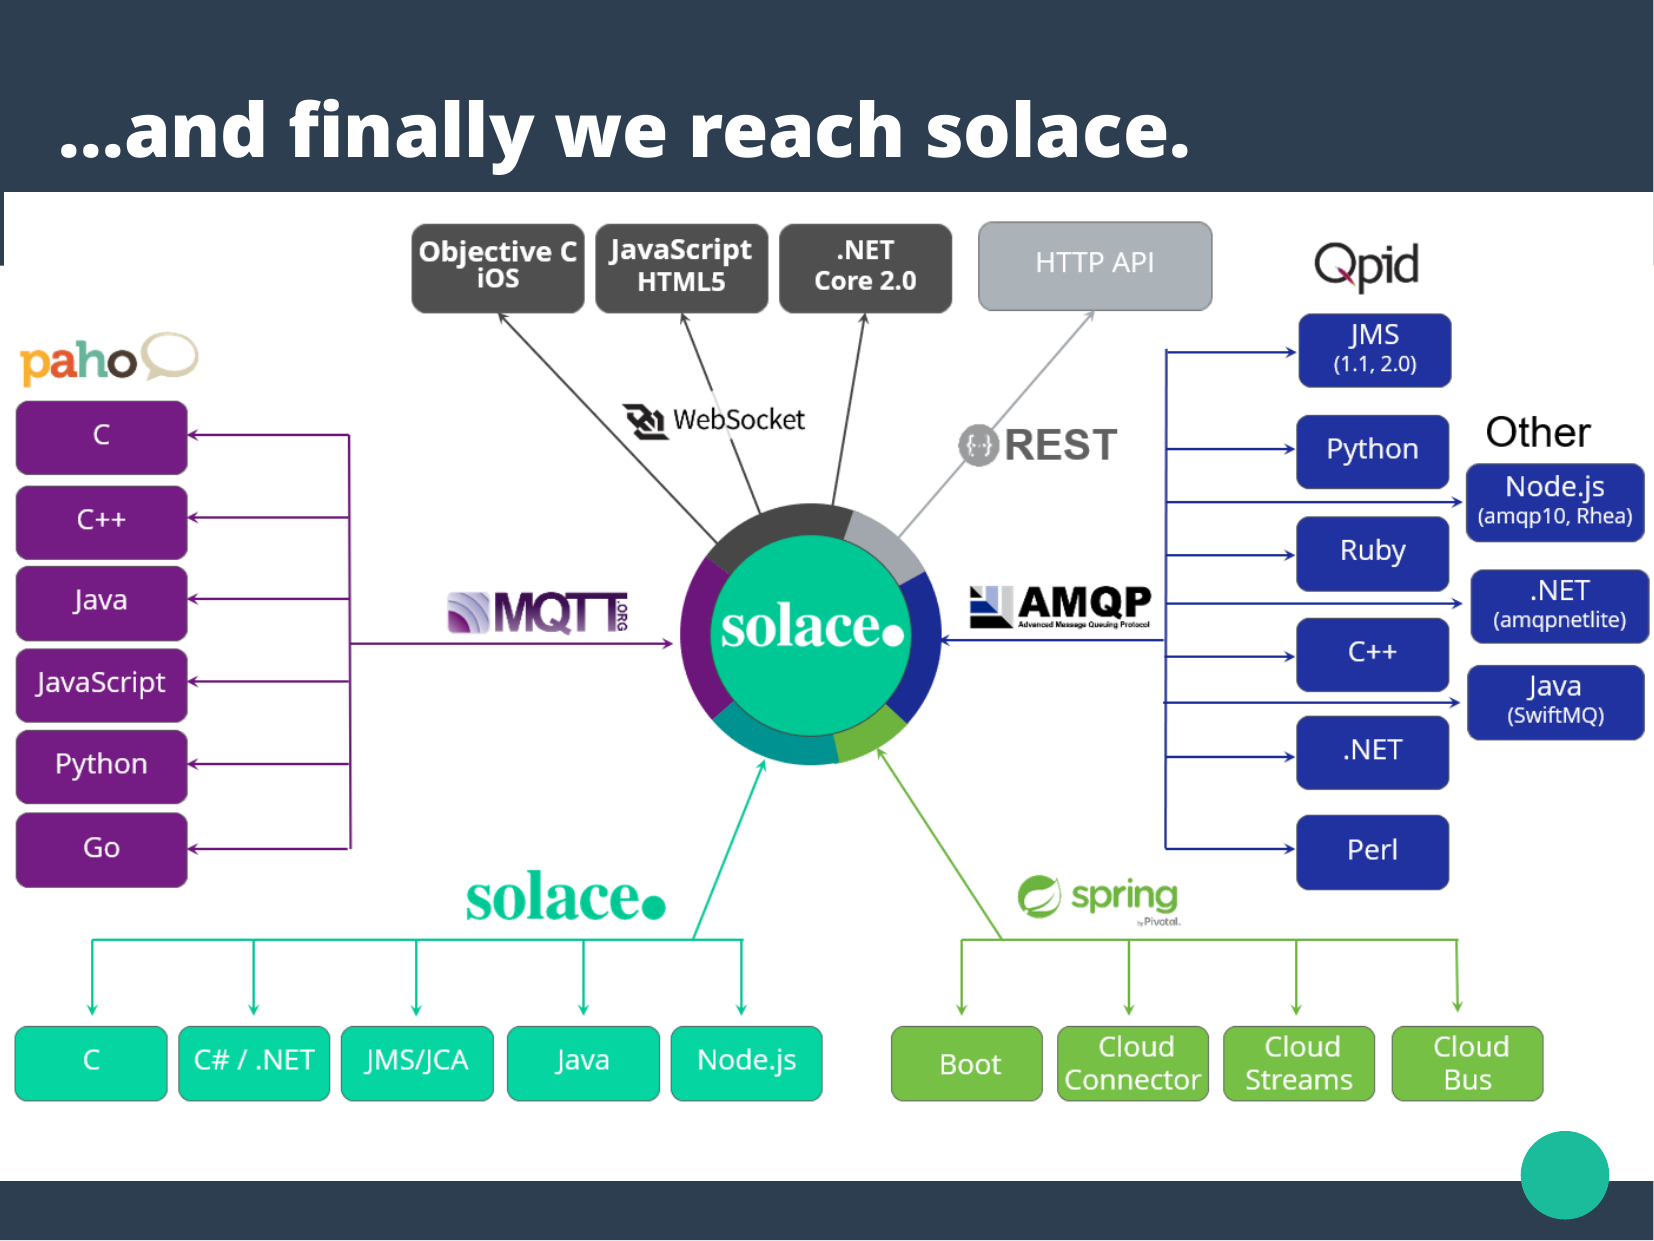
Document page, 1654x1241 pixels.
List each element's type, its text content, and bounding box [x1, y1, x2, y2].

picture [4, 192, 1654, 1131]
title ...and finally we reach solace. [59, 49, 1595, 192]
